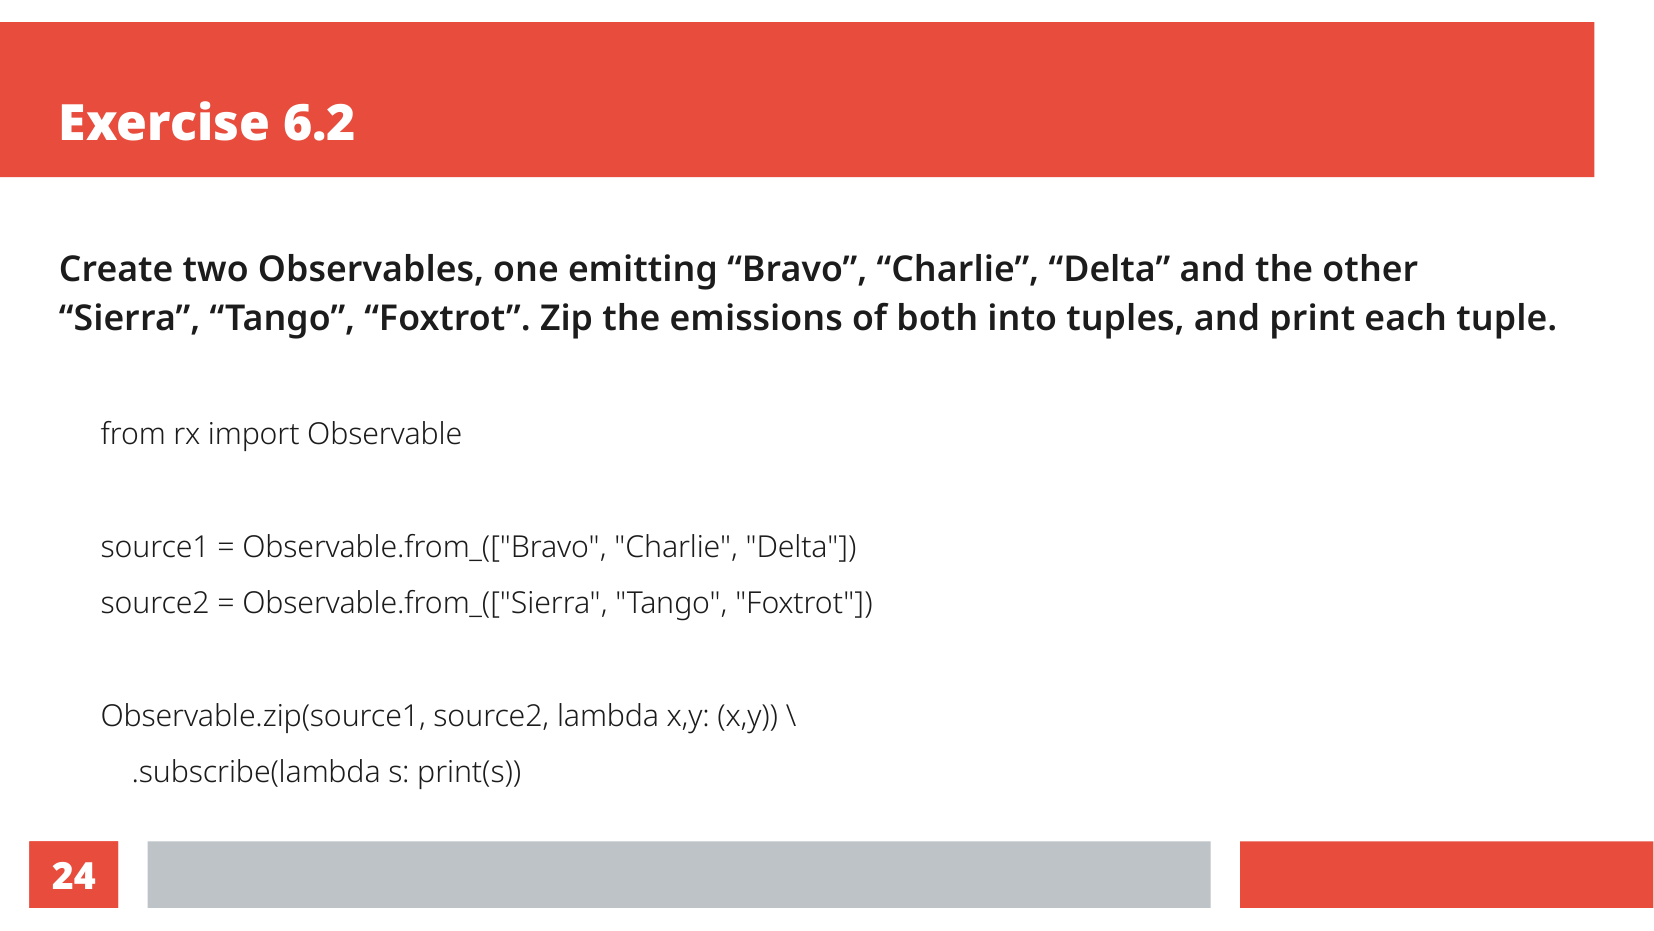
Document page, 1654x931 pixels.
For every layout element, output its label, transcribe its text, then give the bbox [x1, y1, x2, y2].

title Exercise 6.2 [58, 44, 1595, 155]
list Create two Observables, one emitting “Bravo”, “Charlie”, “Delta” and the other “Sierra”, “Tango”, “Foxtrot”. Zip the emissions of both into tuples, and print each tuple. from rx import Observable source1 = Observable.from_(["Bravo", "Charlie", "Delta"]) source2 = Observable.from_(["Sierra", "Tango", "Foxtrot"]) Observable.zip(source1, source2, lambda x,y: (x,y)) \ .subscribe(lambda s: print(s)) [58, 243, 1565, 820]
